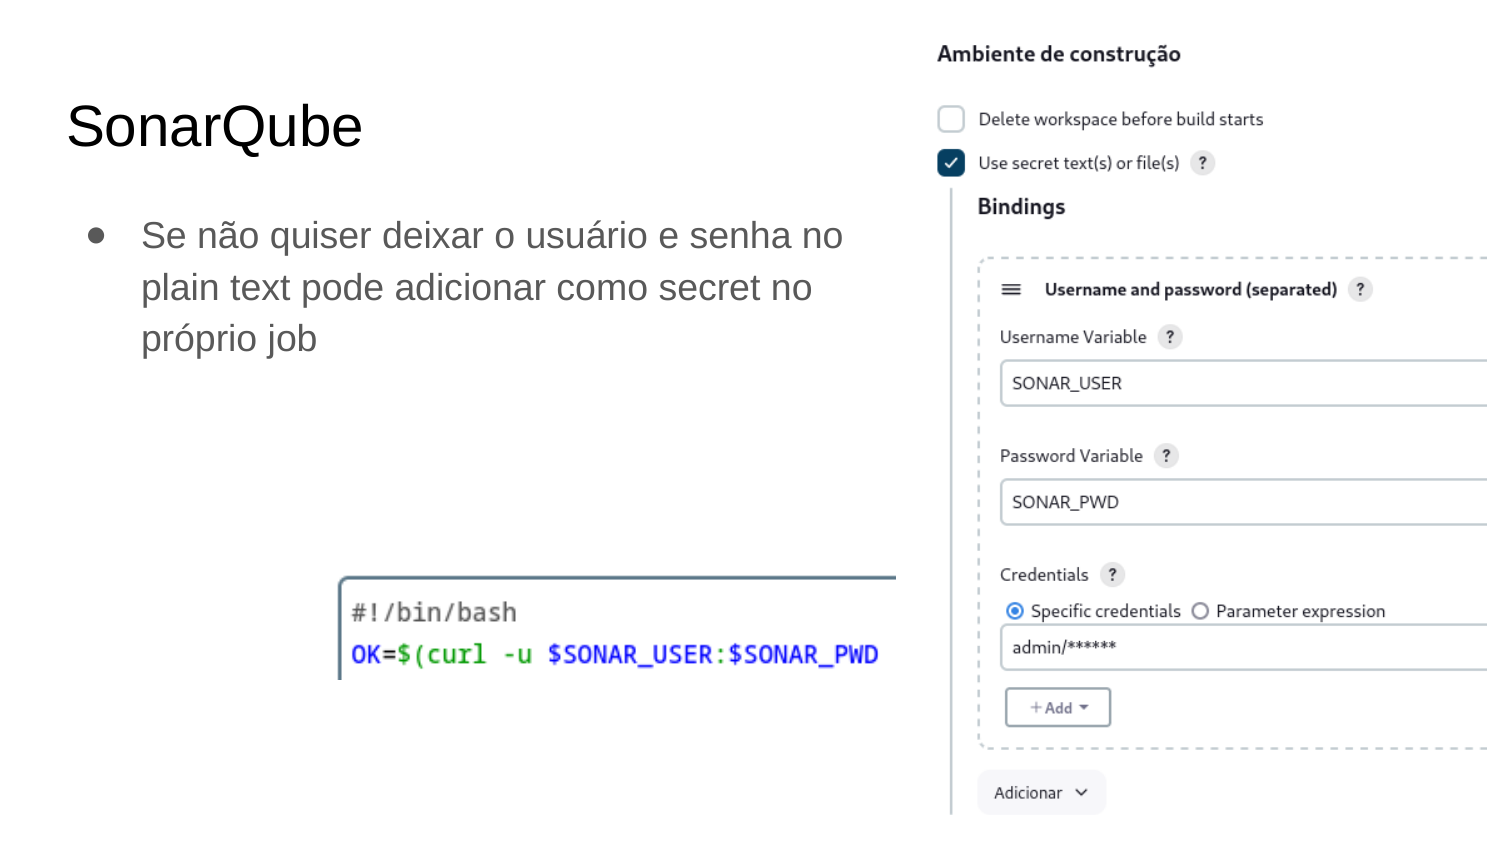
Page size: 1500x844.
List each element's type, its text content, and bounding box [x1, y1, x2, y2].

title SonarQube [51, 72, 915, 167]
picture [324, 560, 896, 680]
list Se não quiser deixar o usuário e senha no plain text pode adicionar como secret no próprio job [51, 189, 915, 750]
picture [915, 29, 1487, 825]
